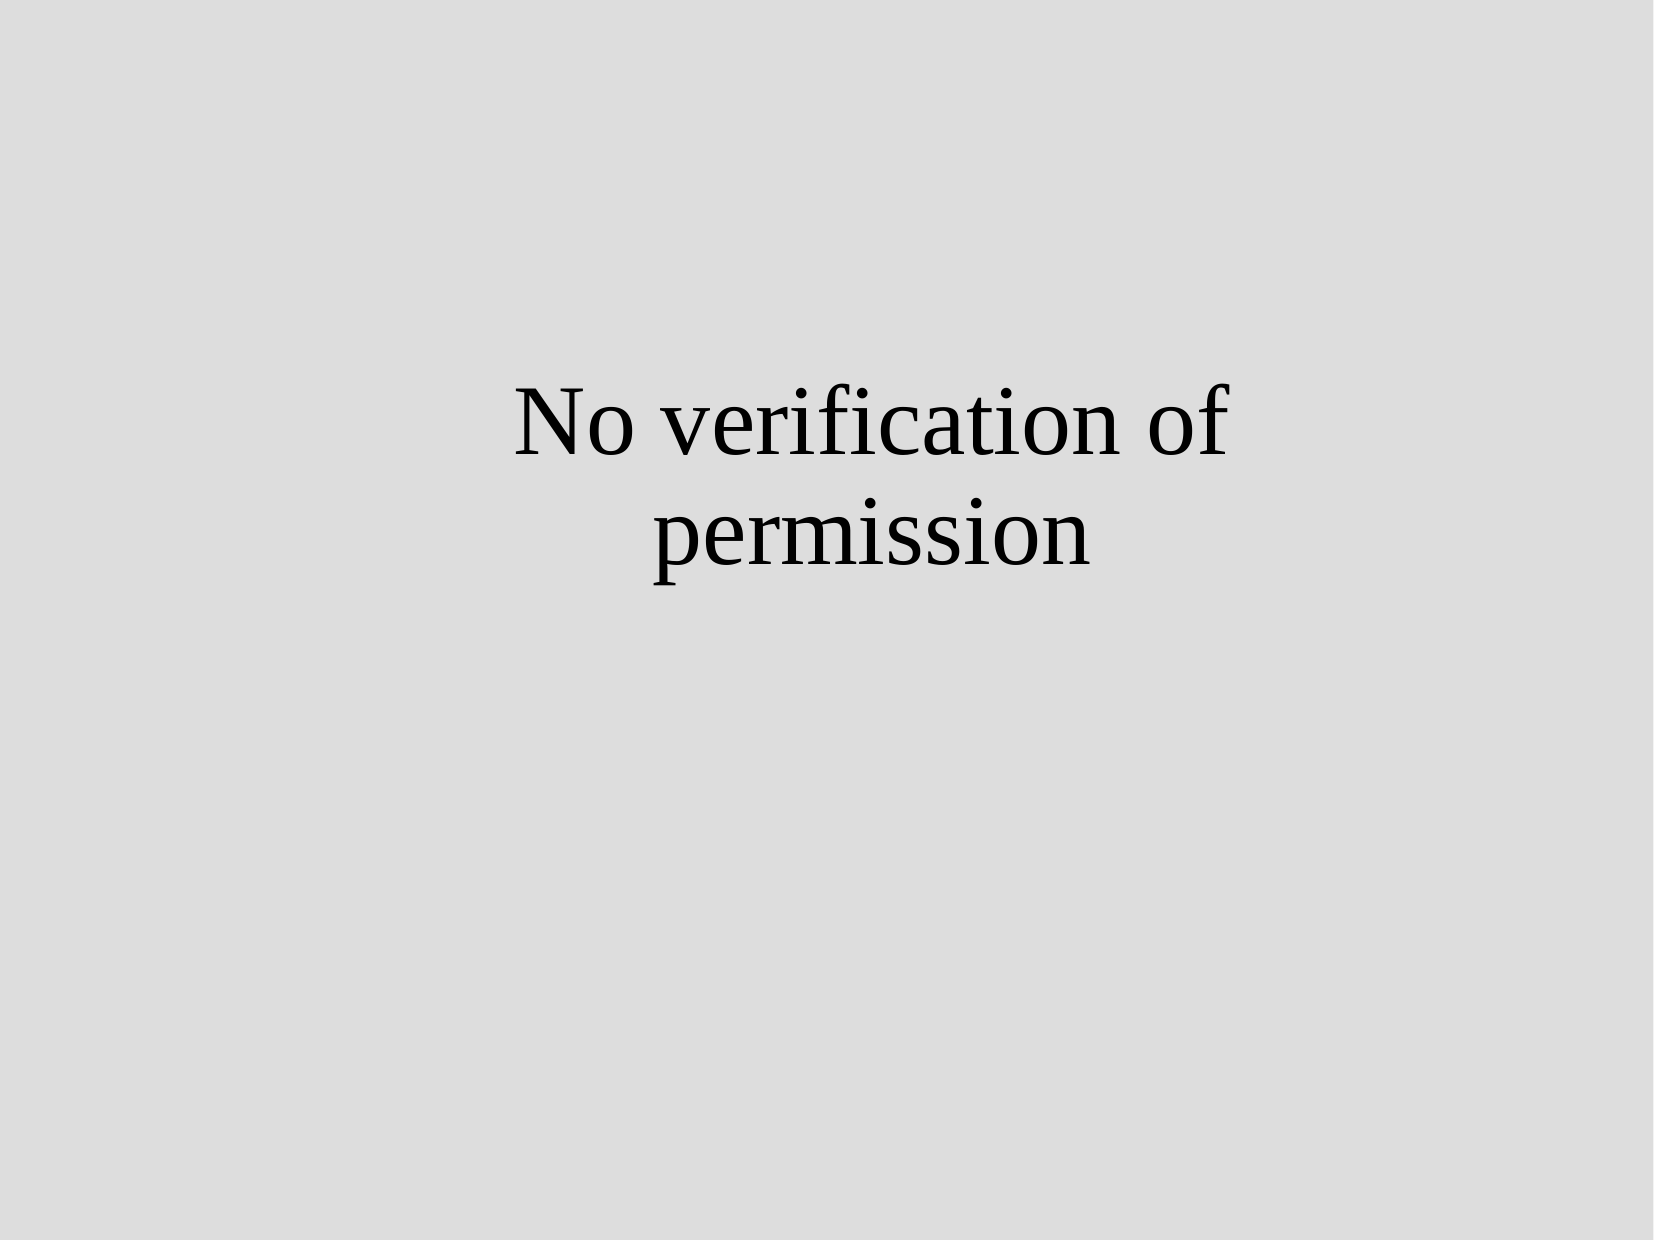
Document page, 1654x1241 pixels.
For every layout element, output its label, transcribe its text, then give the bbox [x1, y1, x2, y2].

subtitle [82, 49, 1571, 1010]
text_box No verification of permission [271, 357, 1473, 595]
